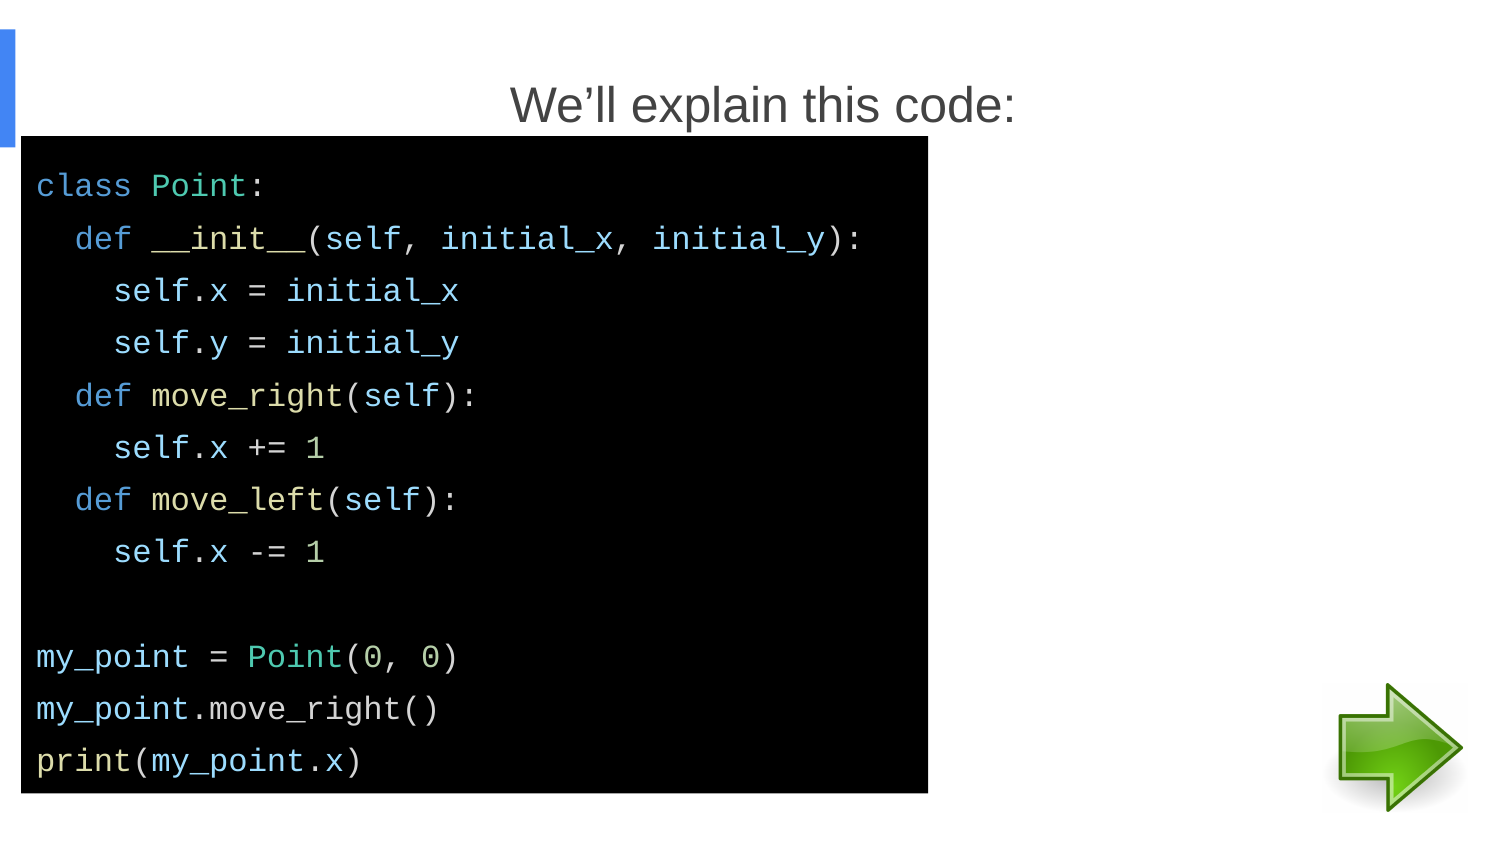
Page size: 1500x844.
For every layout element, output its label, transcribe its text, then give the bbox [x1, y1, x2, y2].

picture [1322, 683, 1468, 813]
list We’ll explain this code: [416, 27, 1110, 533]
text_box class Point: def __init__(self, initial_x, initial_y): self.x = initial_x self.y = initial_y def move_right(self): self.x += 1 def move_left(self): self.x -= 1 my_point = Point(0, 0) my_point.move_right() print(my_point.x) [21, 136, 929, 794]
